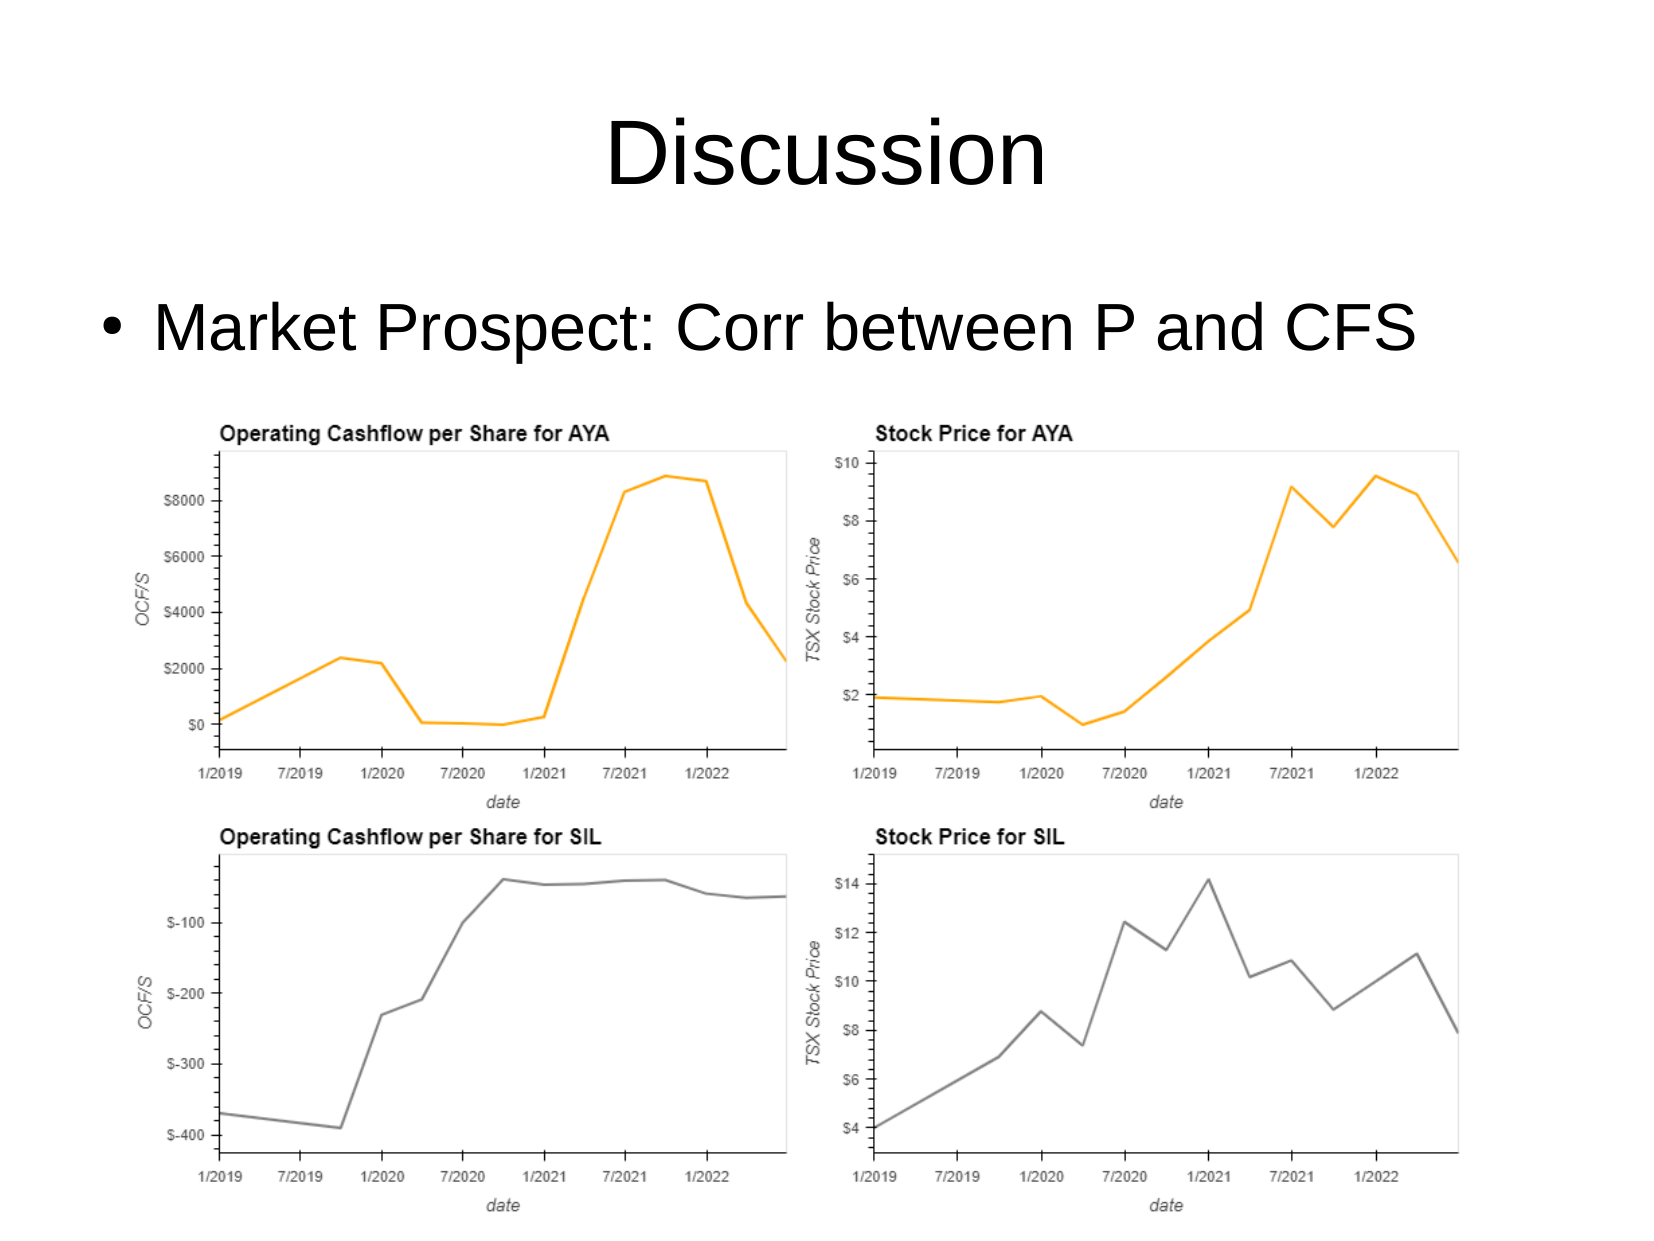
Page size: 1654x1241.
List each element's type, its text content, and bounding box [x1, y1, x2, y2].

picture [106, 413, 1548, 1229]
list Market Prospect: Corr between P and CFS [82, 290, 1571, 1109]
title Discussion [82, 49, 1571, 257]
